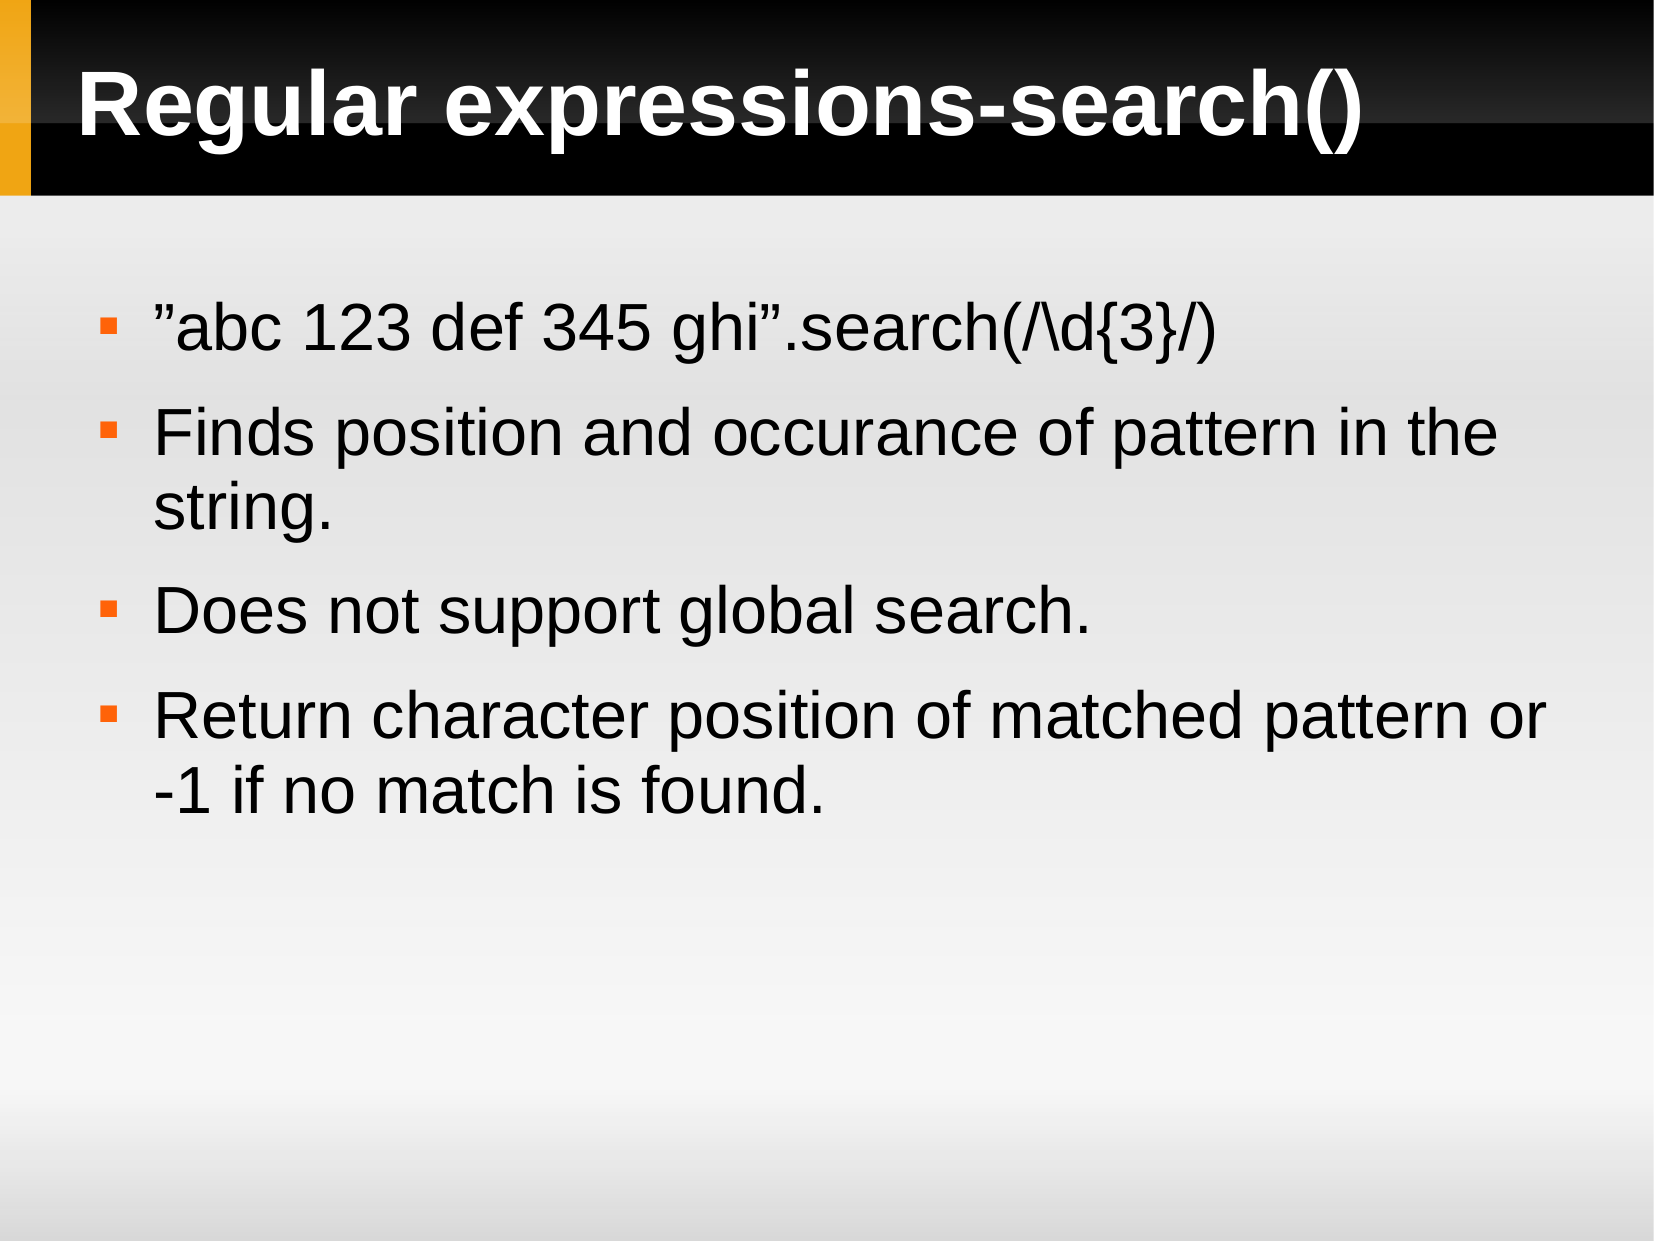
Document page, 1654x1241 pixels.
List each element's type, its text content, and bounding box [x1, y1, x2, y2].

picture [0, 0, 1654, 1241]
list ”abc 123 def 345 ghi”.search(/\d{3}/) Finds position and occurance of pattern in the string. Does not support global search. Return character position of matched pattern or -1 if no match is found. [82, 290, 1571, 1141]
title Regular expressions-search() [76, 0, 1565, 208]
